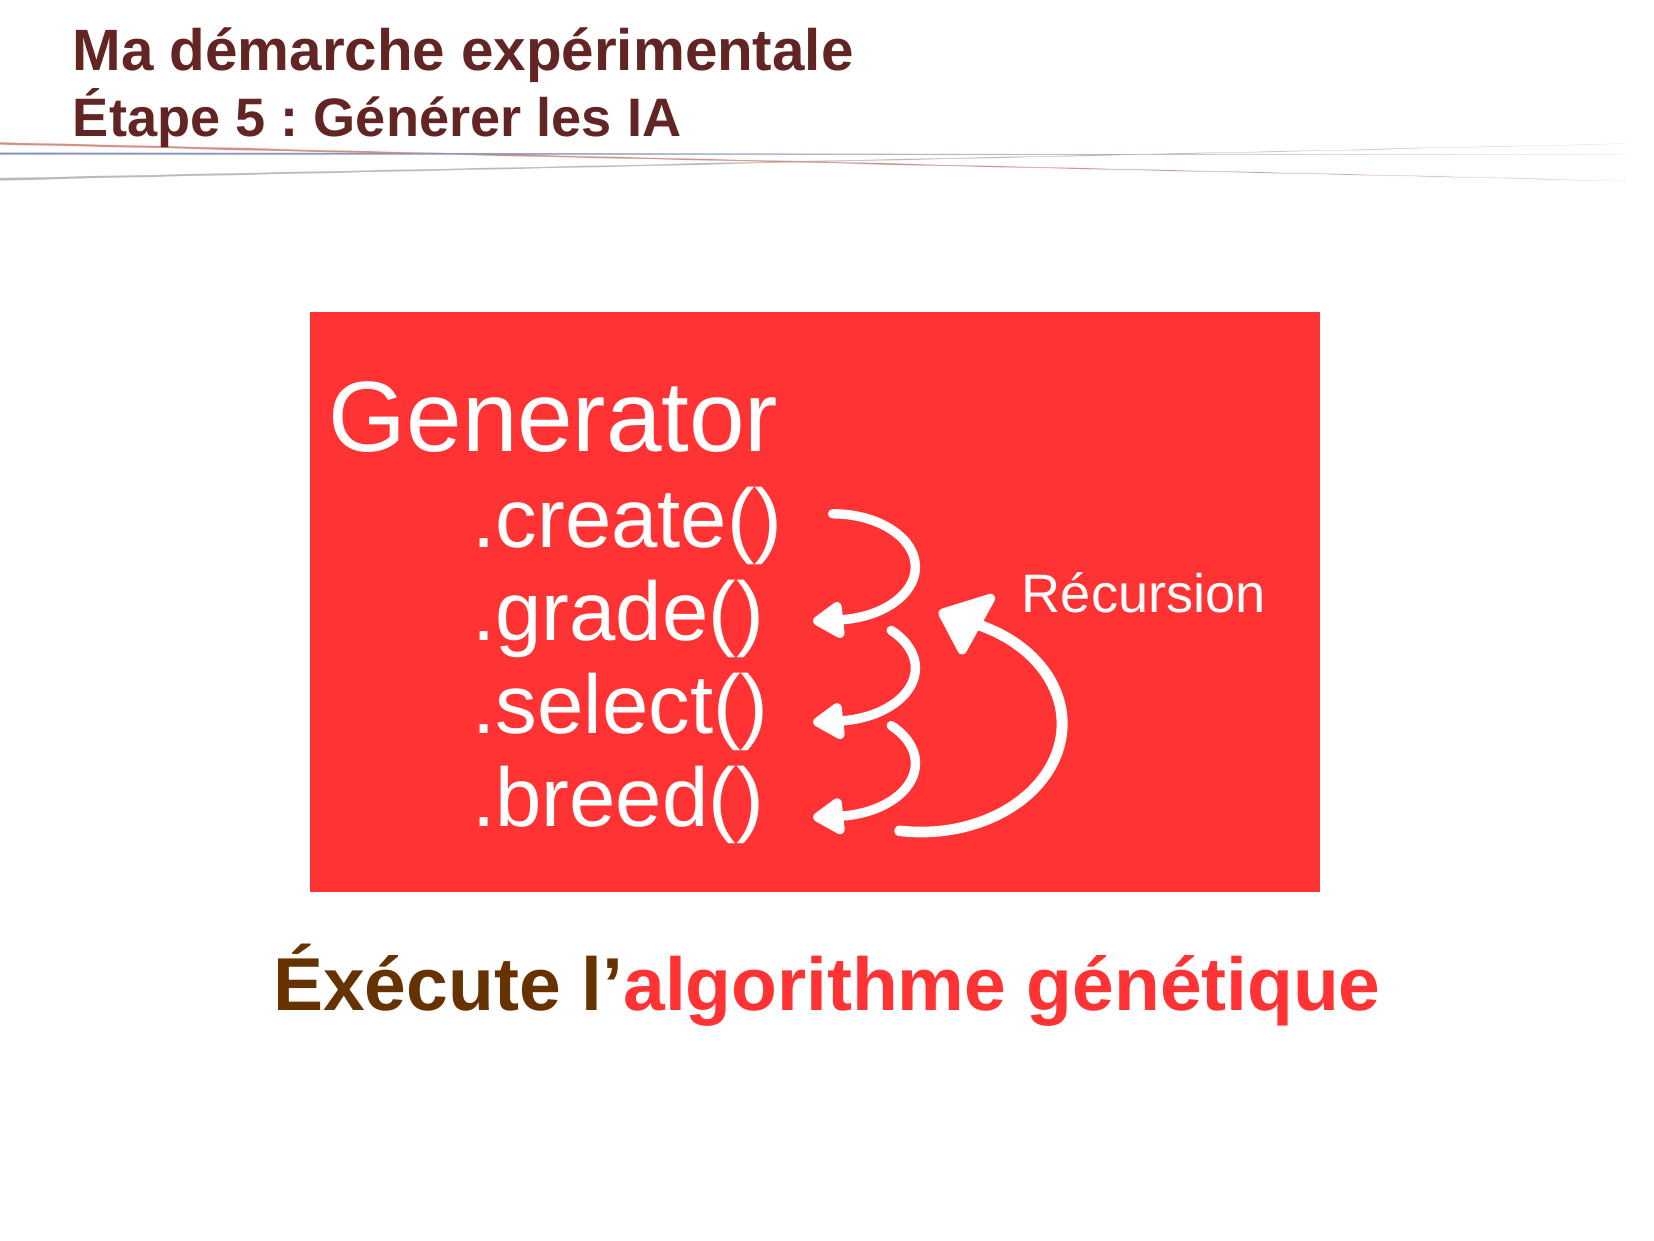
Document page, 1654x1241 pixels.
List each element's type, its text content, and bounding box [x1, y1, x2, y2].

text_box Éxécute l’algorithme génétique [258, 934, 1397, 1037]
picture [0, 133, 1626, 208]
text_box [817, 513, 916, 634]
text_box [817, 630, 916, 735]
text_box Récursion [1007, 556, 1282, 632]
title Ma démarche expérimentale Étape 5 : Générer les IA [0, 11, 928, 130]
text_box [899, 598, 1063, 833]
text_box Generator .create() .grade() .select() .breed() [310, 312, 1320, 892]
text_box [817, 725, 916, 830]
